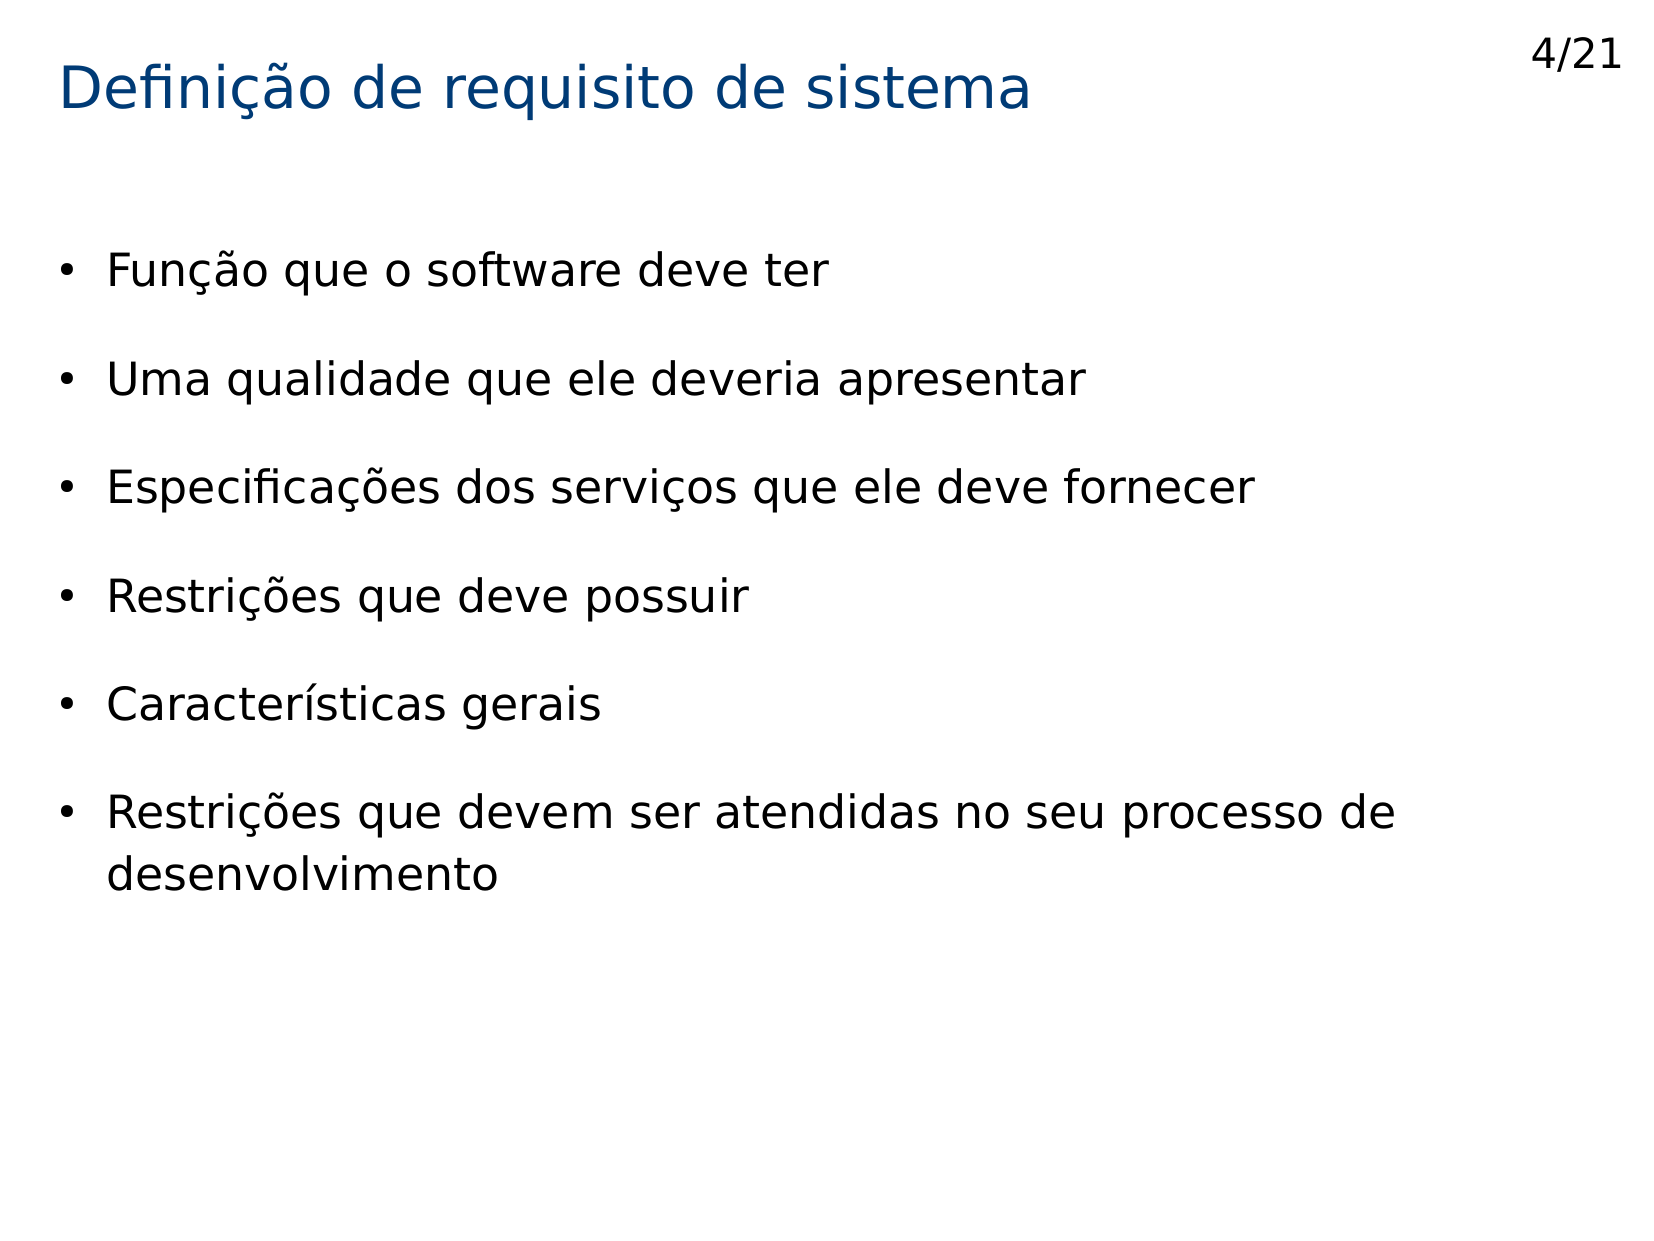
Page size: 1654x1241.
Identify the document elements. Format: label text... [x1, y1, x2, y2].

list Função que o software deve ter Uma qualidade que ele deveria apresentar Especificações dos serviços que ele deve fornecer Restrições que deve possuir Características gerais Restrições que devem ser atendidas no seu processo de desenvolvimento [59, 236, 1595, 1211]
title Definição de requisito de sistema [59, 29, 1506, 148]
